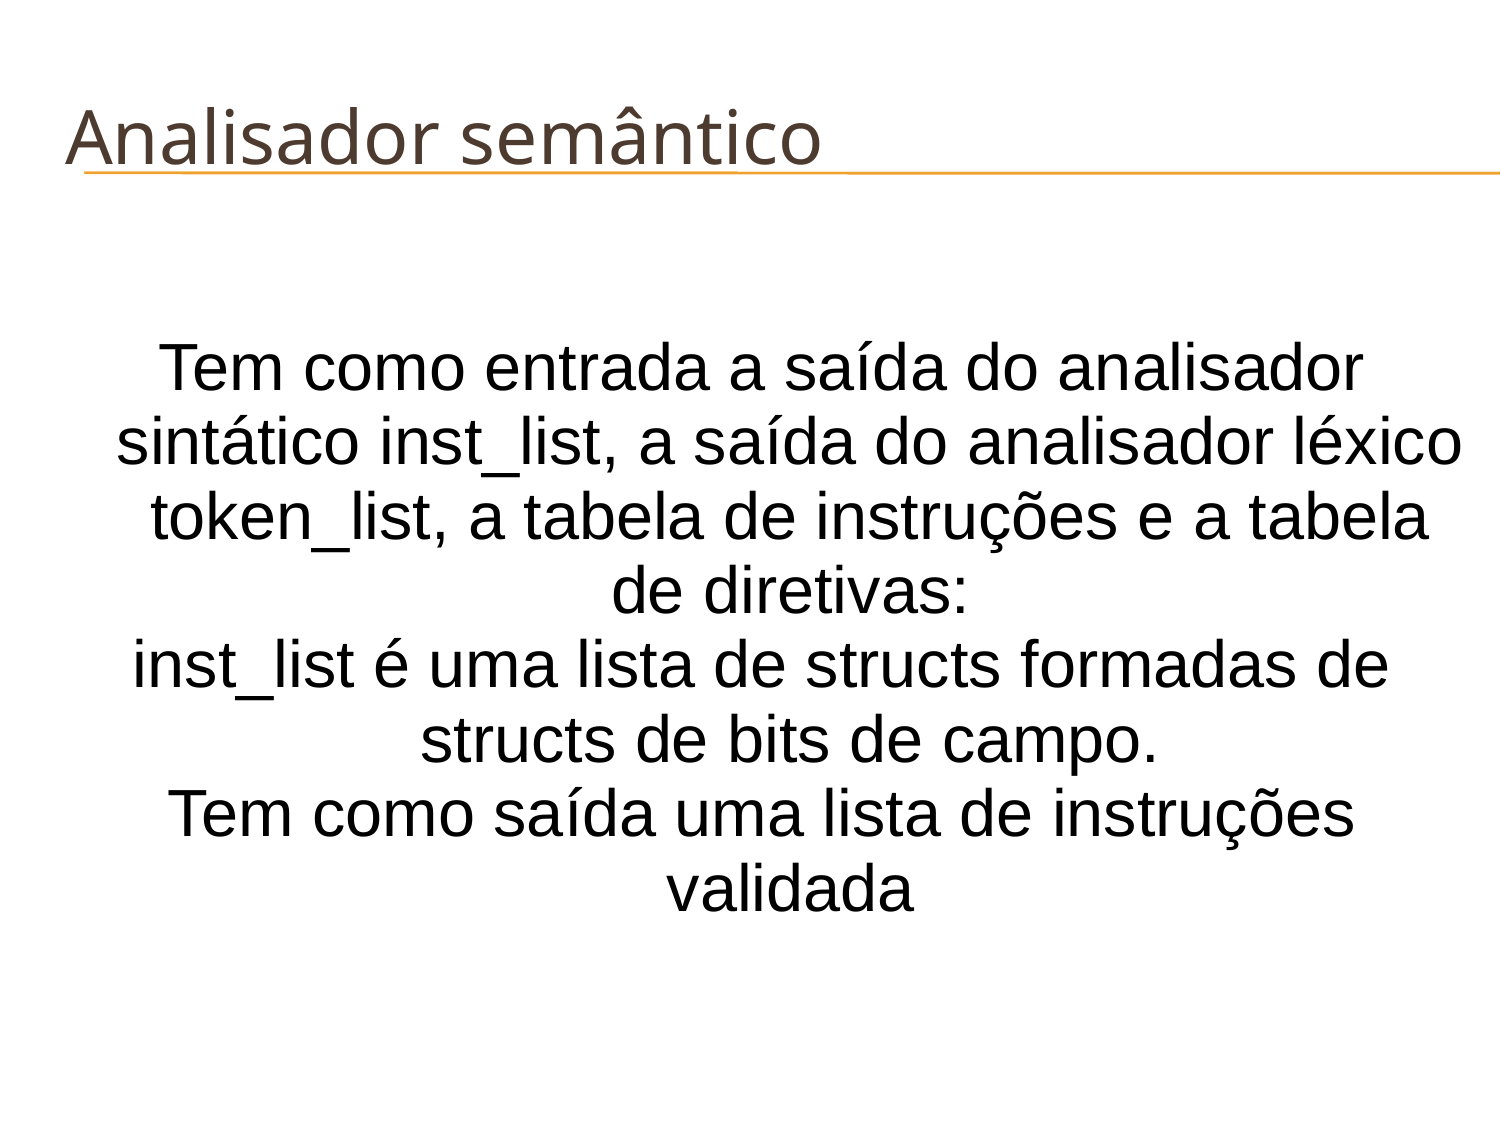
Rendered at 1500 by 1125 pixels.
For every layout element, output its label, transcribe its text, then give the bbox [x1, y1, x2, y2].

subtitle Tem como entrada a saída do analisador sintático inst_list, a saída do analisador léxico token_list, a tabela de instruções e a tabela de diretivas: inst_list é uma lista de structs formadas de structs de bits de campo. Tem como saída uma lista de instruções validada [50, 254, 1476, 998]
title Analisador semântico [50, 75, 1476, 213]
